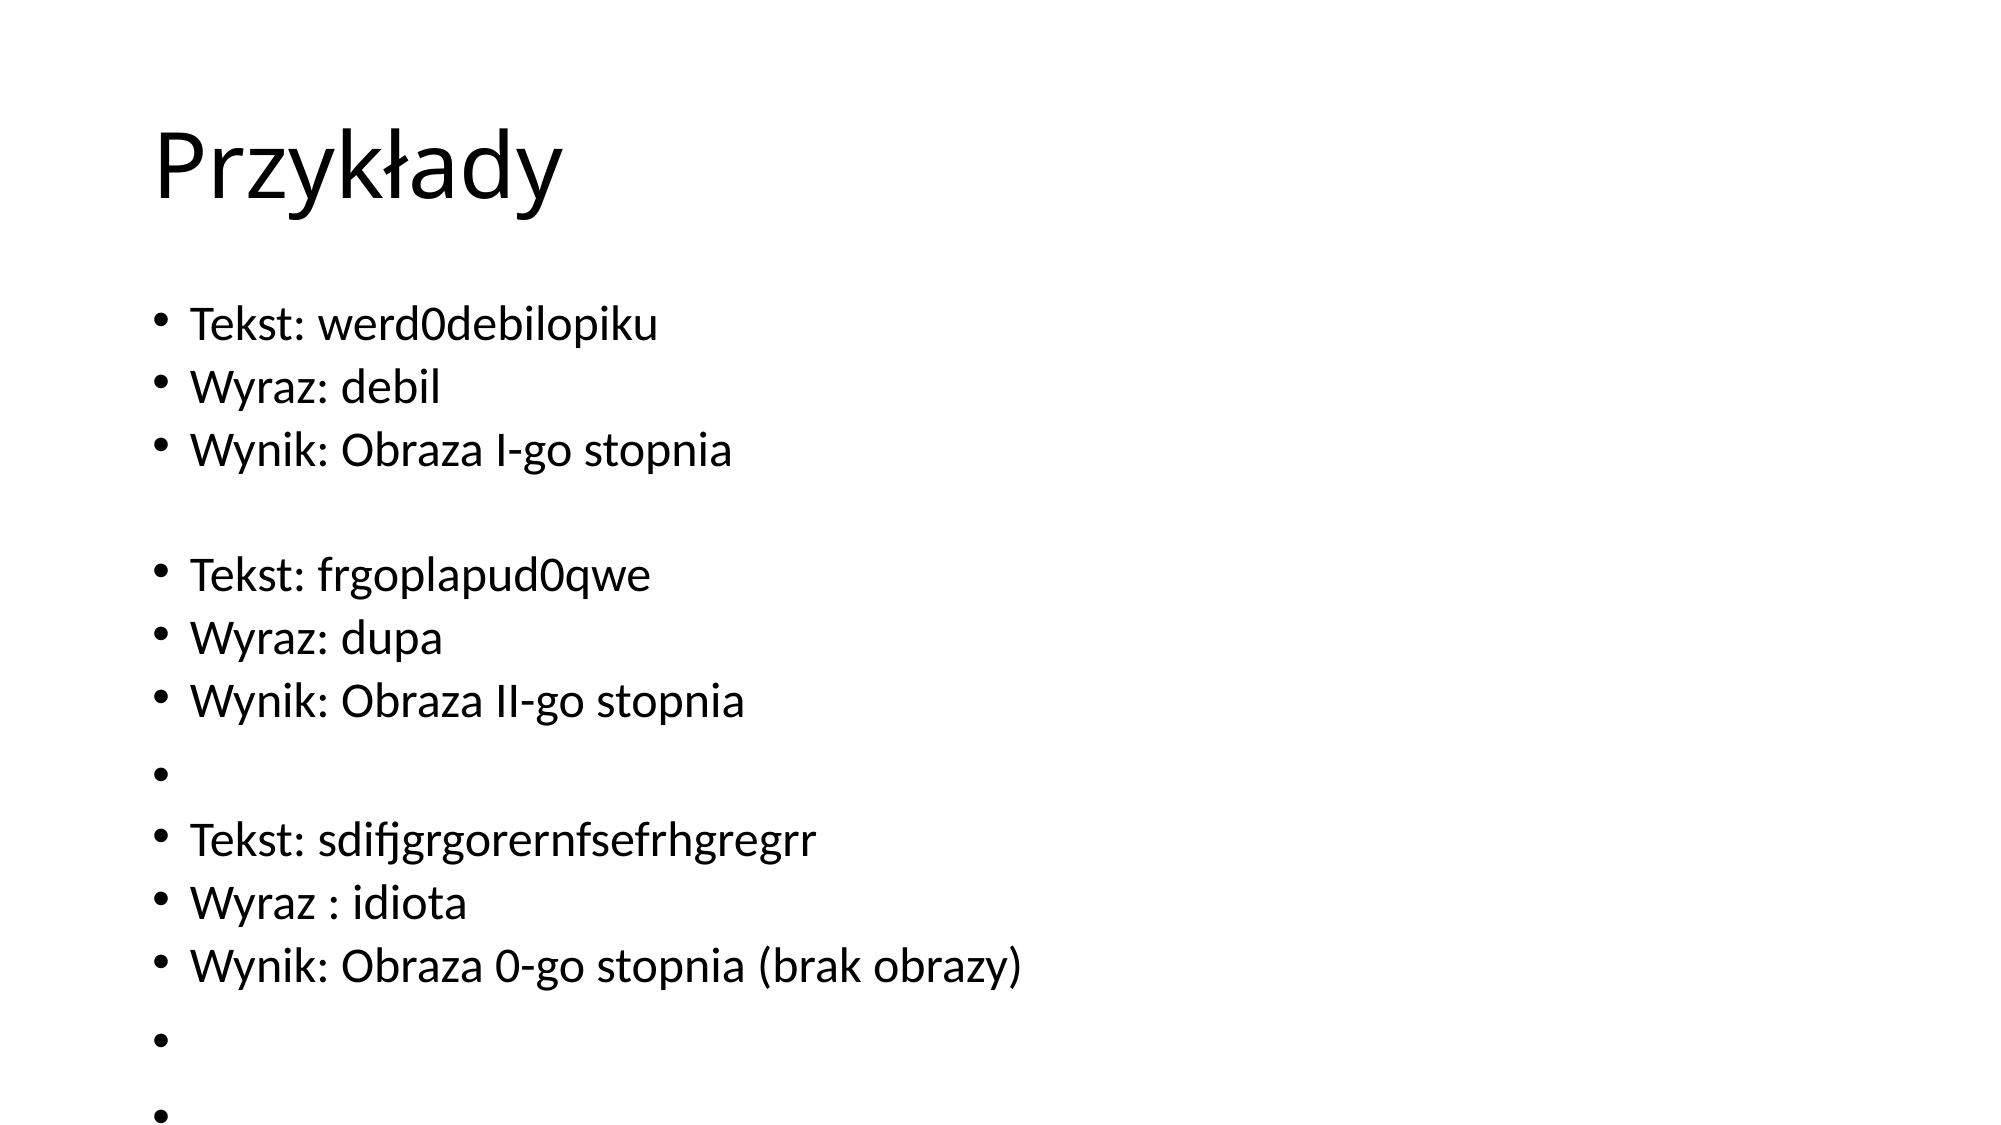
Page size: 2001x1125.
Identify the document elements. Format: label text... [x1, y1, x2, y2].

list Tekst: werd0debilopiku Wyraz: debil Wynik: Obraza I-go stopnia Tekst: frgoplapud0qwe Wyraz: dupa Wynik: Obraza II-go stopnia Tekst: sdifjgrgorernfsefrhgregrr Wyraz : idiota Wynik: Obraza 0-go stopnia (brak obrazy) [137, 299, 1863, 1014]
title Przykłady [137, 59, 1863, 278]
